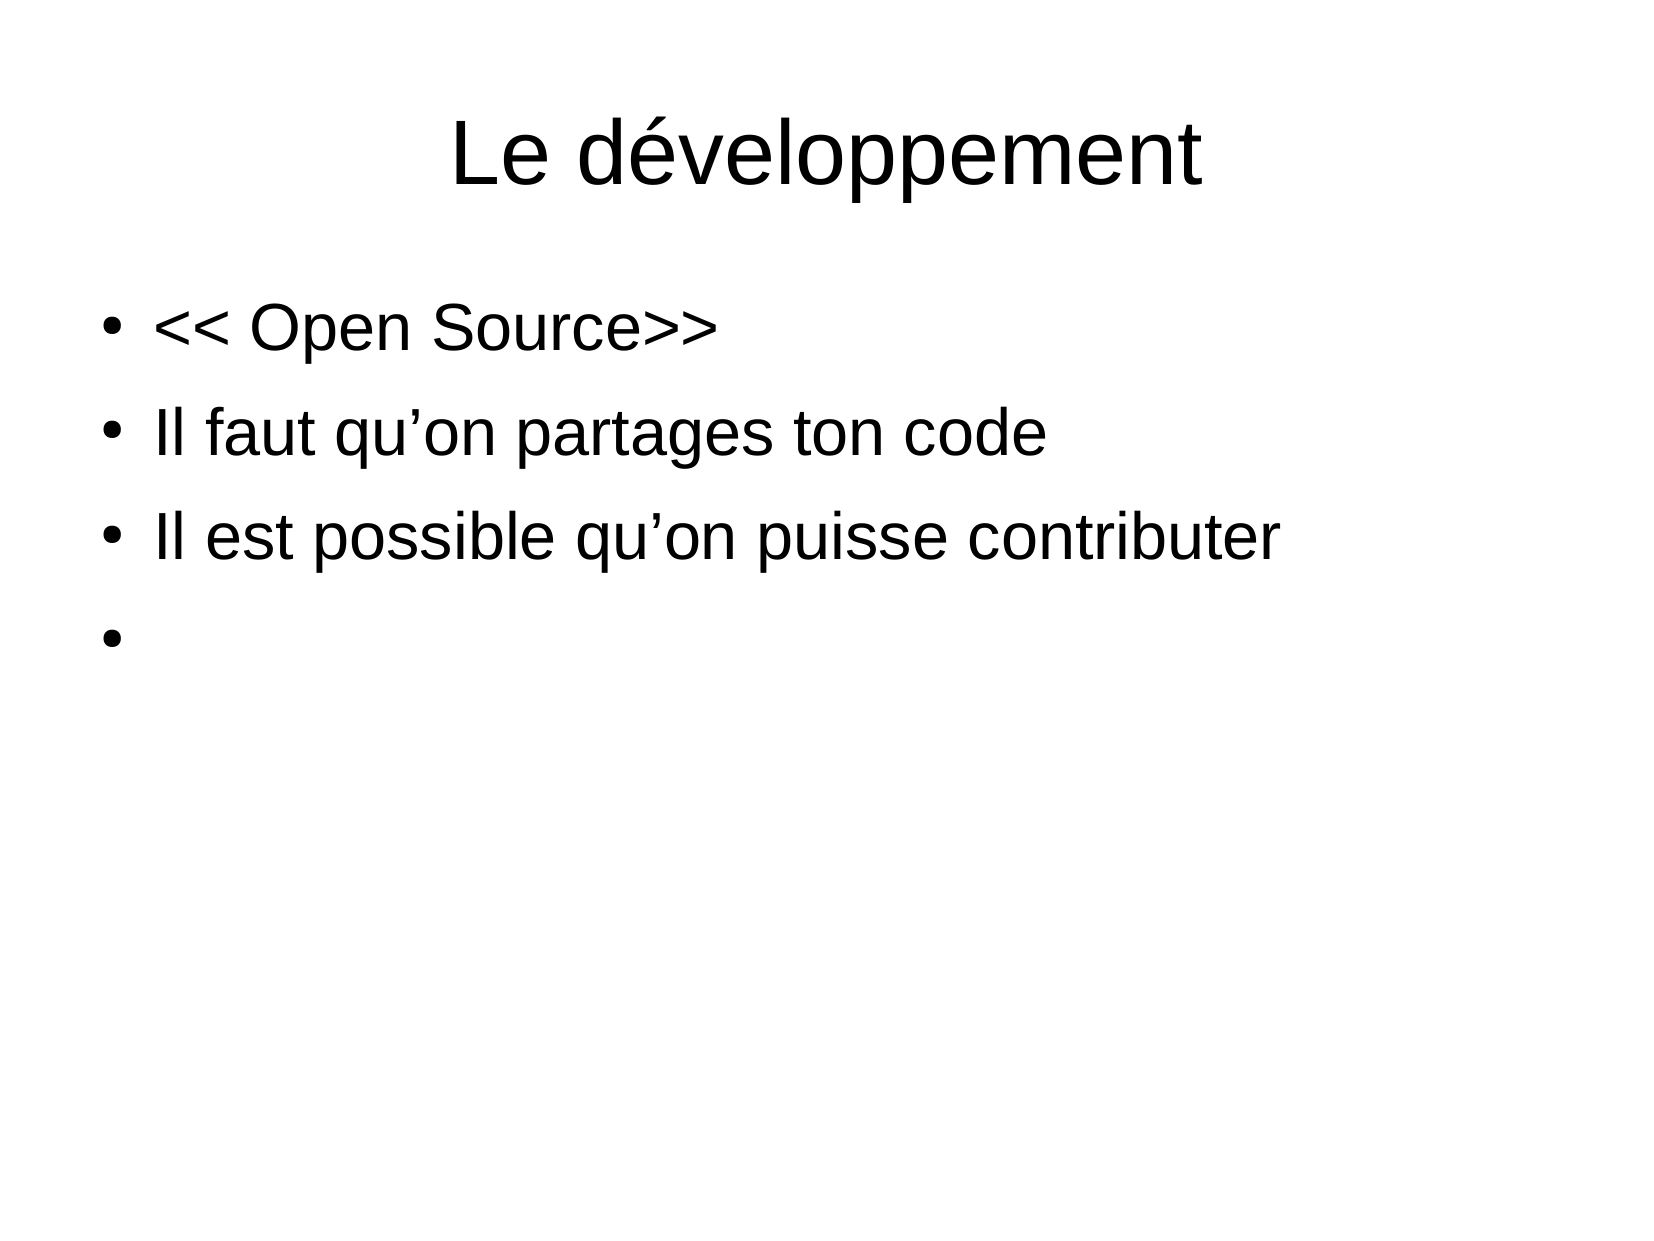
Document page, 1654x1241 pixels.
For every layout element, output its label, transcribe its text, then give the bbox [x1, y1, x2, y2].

list << Open Source>> Il faut qu’on partages ton code Il est possible qu’on puisse contributer [82, 290, 1571, 1010]
title Le développement [82, 49, 1571, 257]
